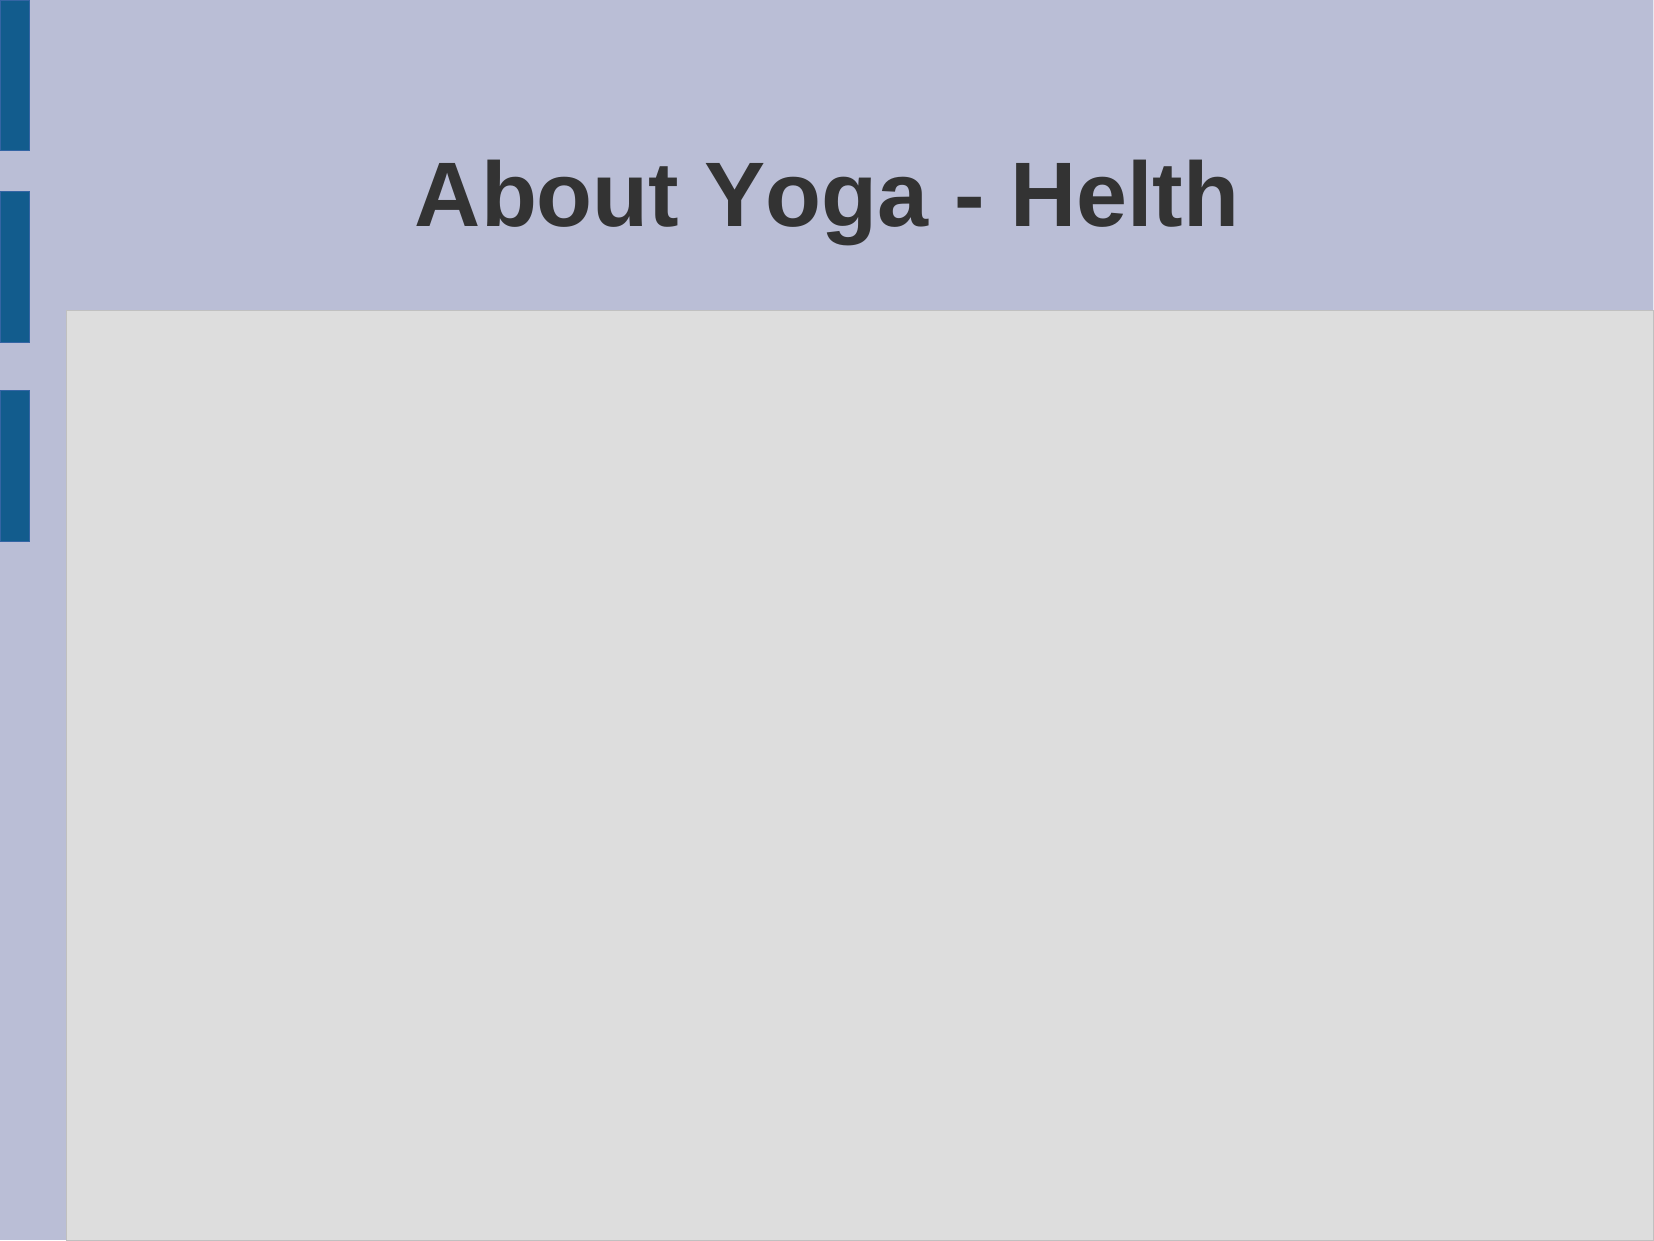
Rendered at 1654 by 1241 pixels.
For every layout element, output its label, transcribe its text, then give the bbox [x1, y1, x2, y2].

title About Yoga - Helth [121, 91, 1534, 299]
